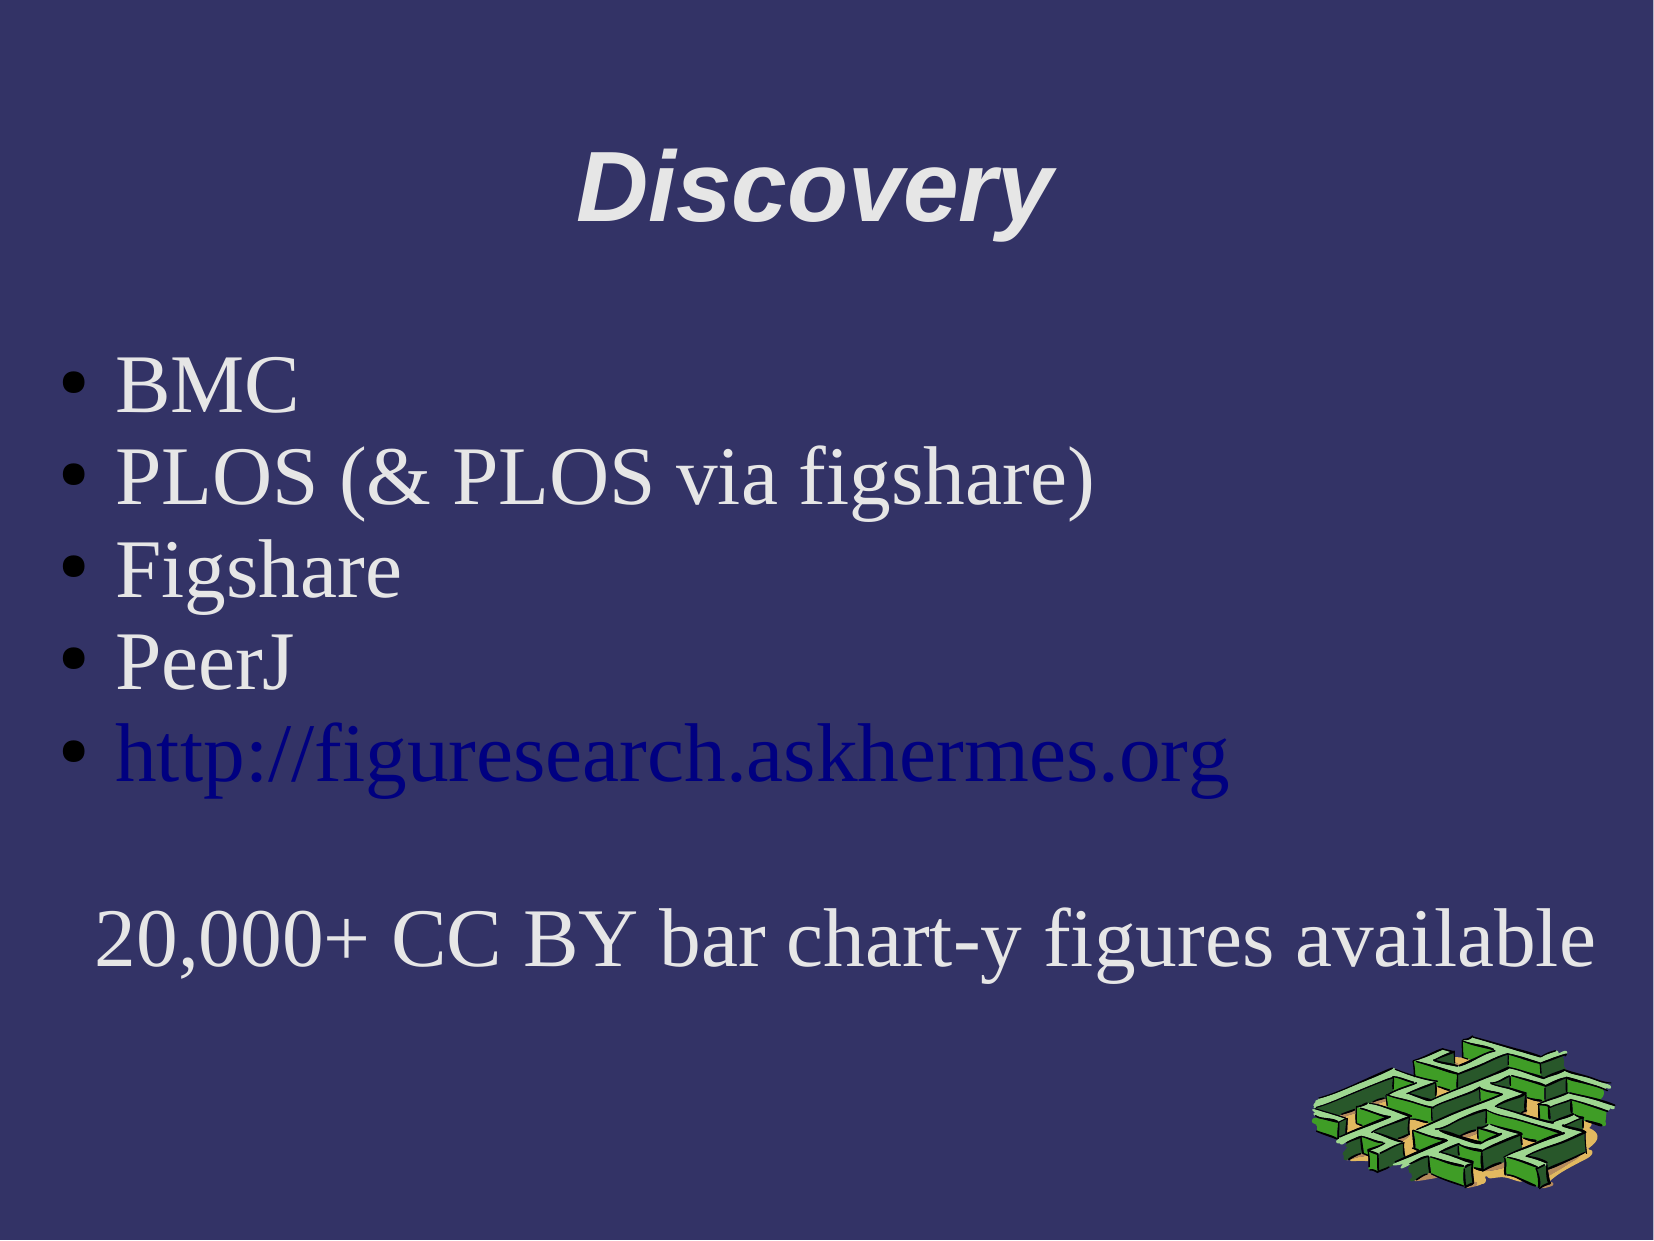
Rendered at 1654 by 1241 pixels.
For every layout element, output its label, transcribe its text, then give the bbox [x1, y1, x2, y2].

subtitle BMC PLOS (& PLOS via figshare) Figshare PeerJ http://figuresearch.askhermes.org 20,000+ CC BY bar chart-y figures available [59, 224, 1642, 1006]
title Discovery [23, 83, 1607, 291]
